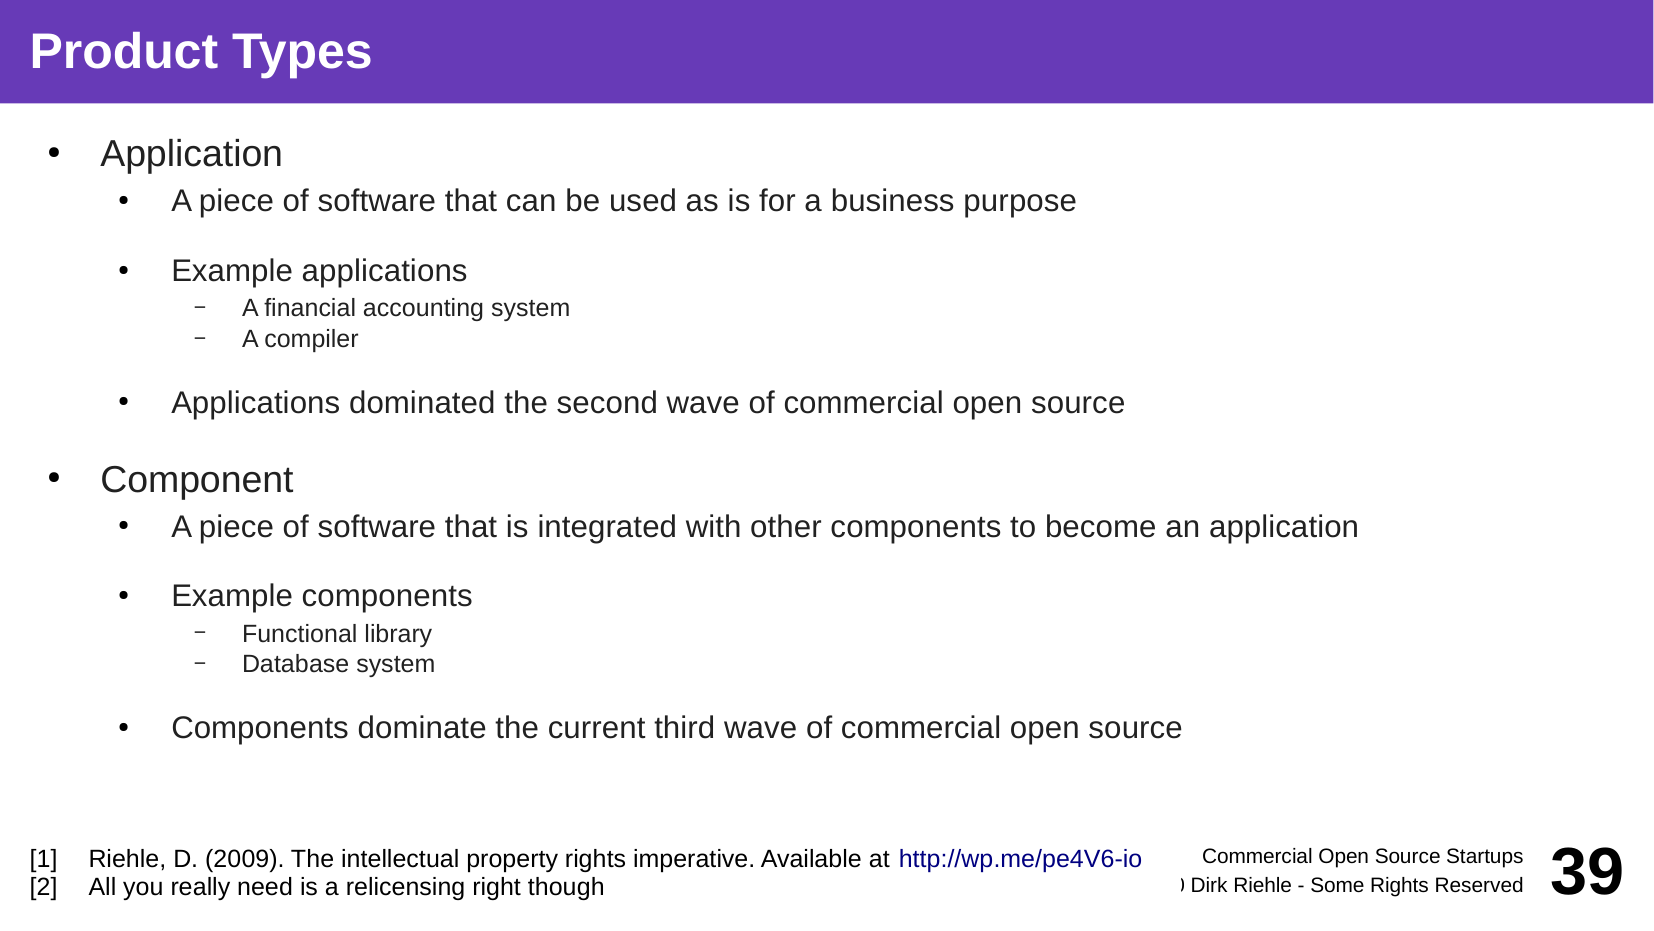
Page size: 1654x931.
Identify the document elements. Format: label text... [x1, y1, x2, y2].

list Application A piece of software that can be used as is for a business purpose Example applications A financial accounting system A compiler Applications dominated the second wave of commercial open source Component A piece of software that is integrated with other components to become an application Example components Functional library Database system Components dominate the current third wave of commercial open source [29, 132, 1625, 813]
title Product Types [0, 0, 1654, 104]
text_box [1] Riehle, D. (2009). The intellectual property rights imperative. Available at http://wp.me/pe4V6-io [2] All you really need is a relicensing right though [0, 812, 1182, 931]
